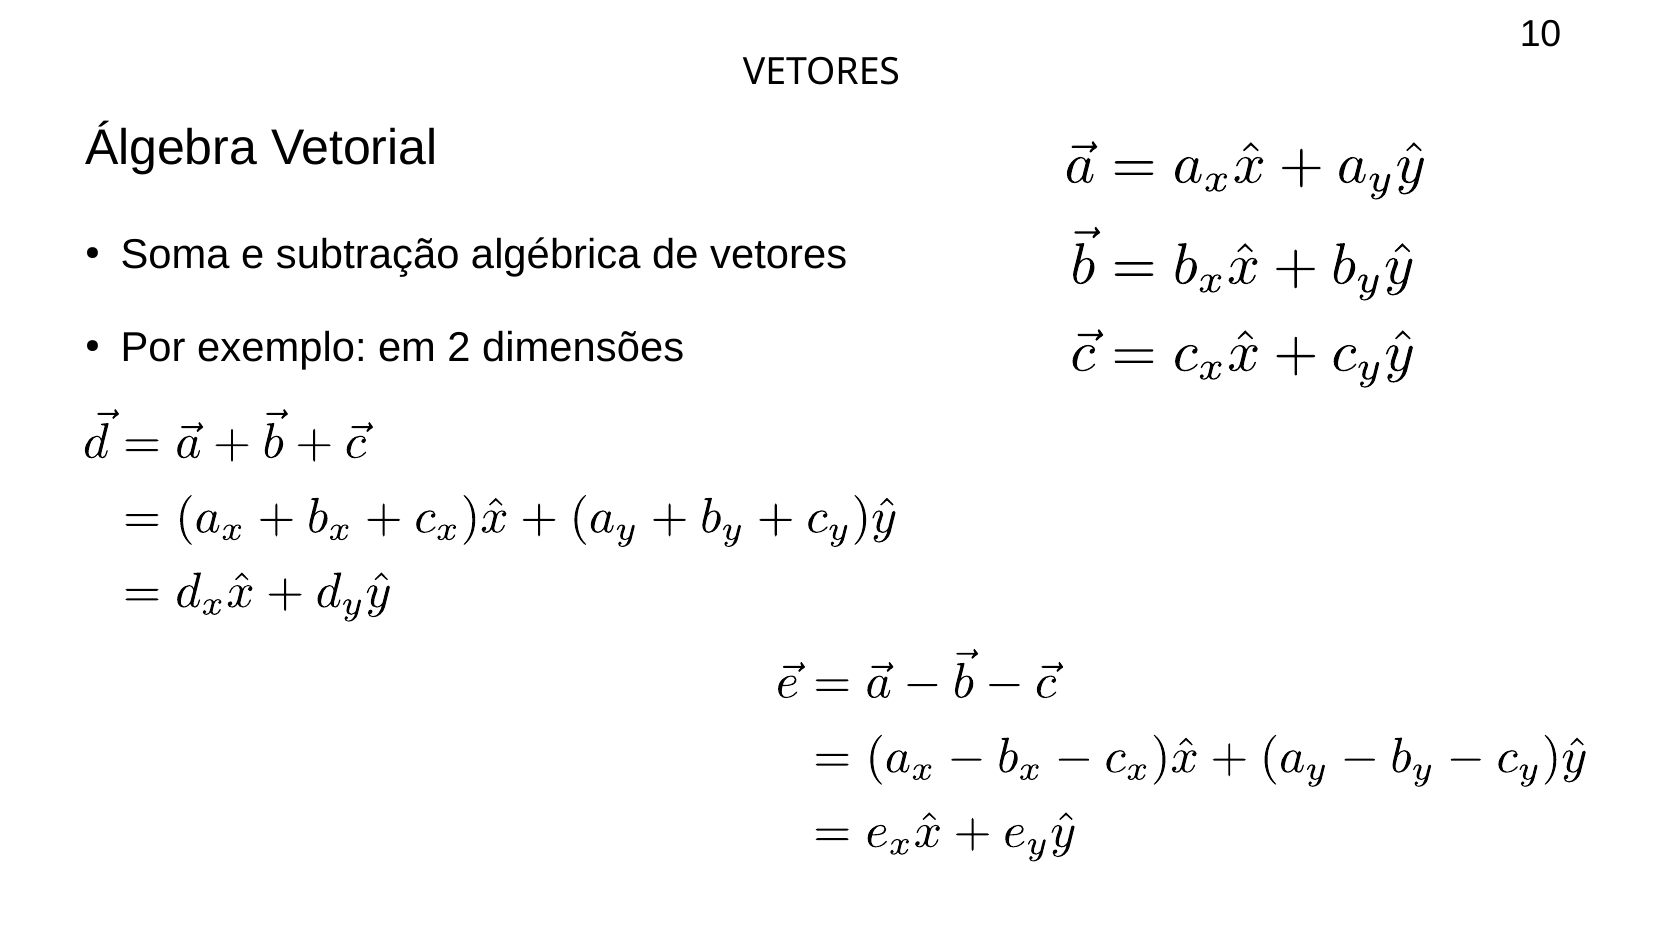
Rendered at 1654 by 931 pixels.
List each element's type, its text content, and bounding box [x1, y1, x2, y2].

picture [1060, 141, 1424, 388]
text_box VETORES [728, 11, 937, 93]
text_box <number> [1505, 4, 1654, 75]
picture [82, 409, 896, 622]
text_box Álgebra Vetorial Soma e subtração algébrica de vetores Por exemplo: em 2 dimensões [70, 112, 1613, 378]
picture [773, 648, 1586, 862]
